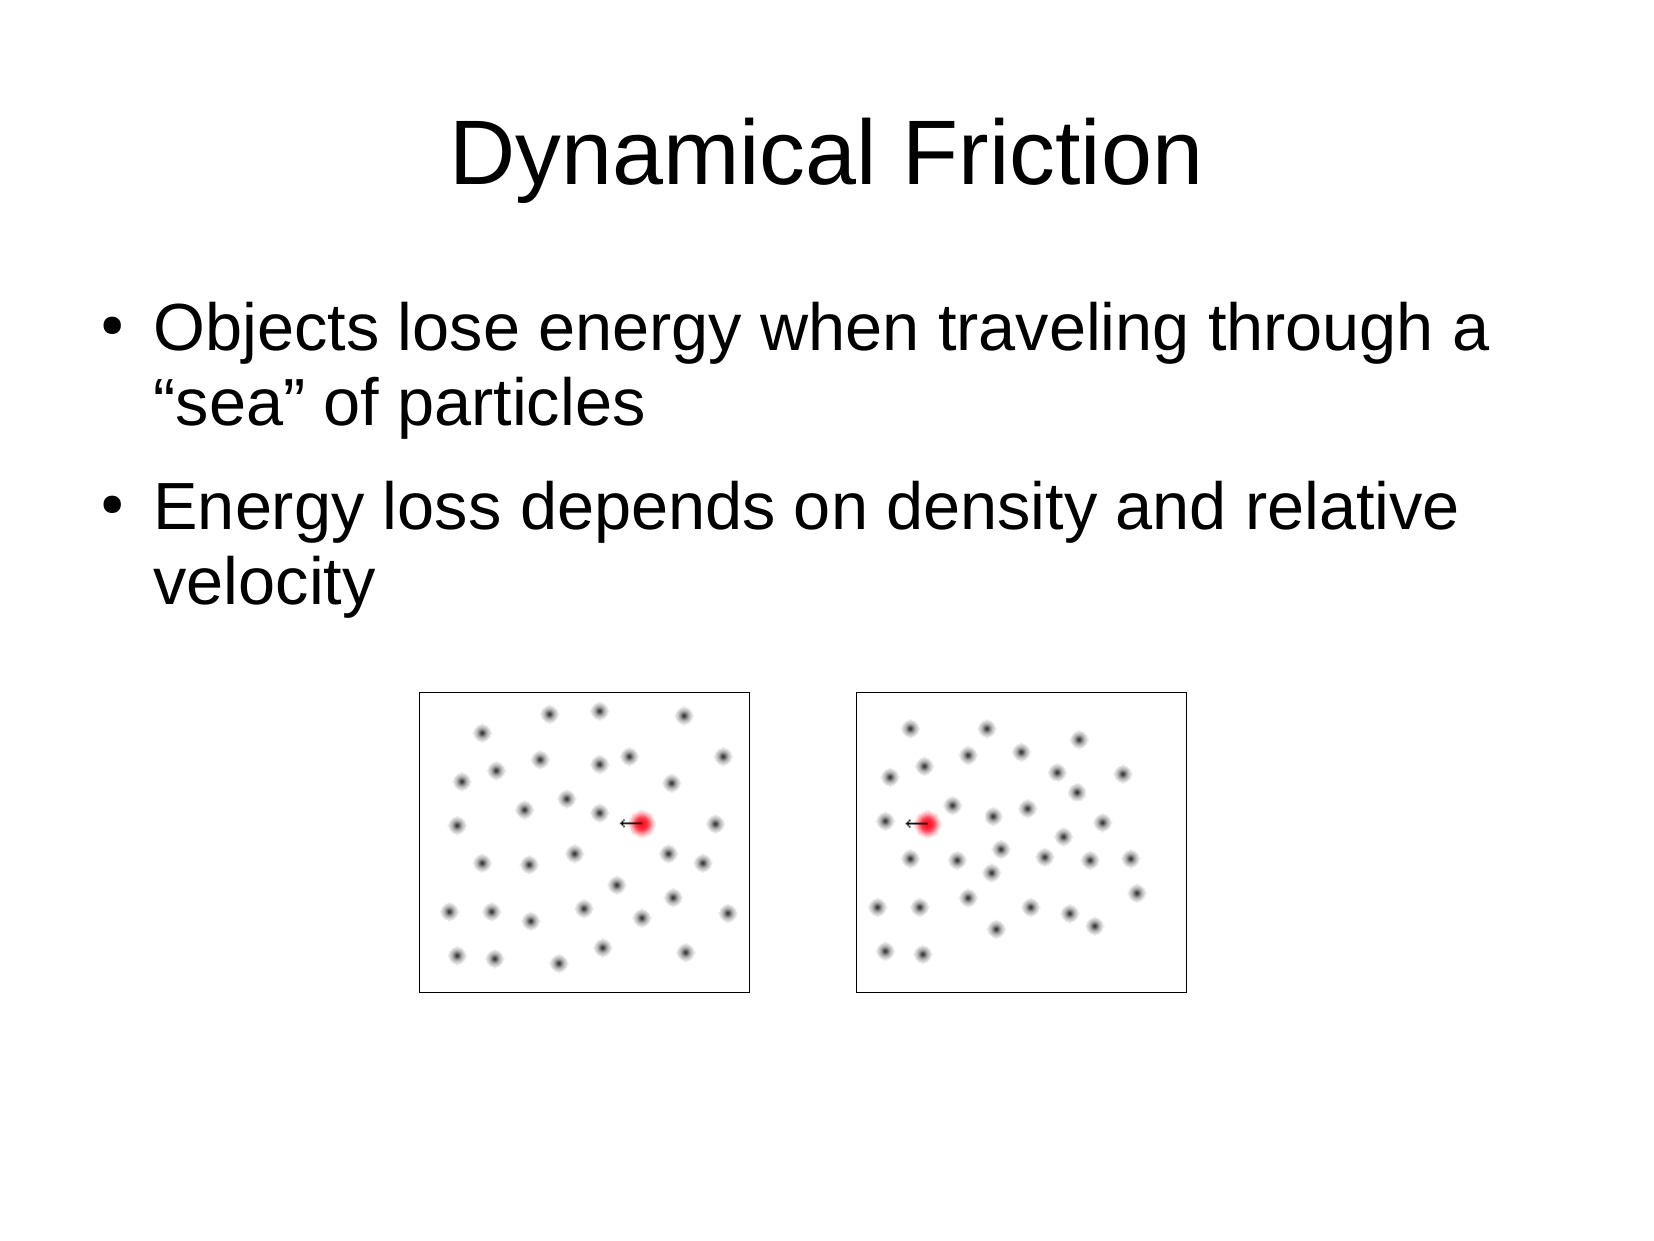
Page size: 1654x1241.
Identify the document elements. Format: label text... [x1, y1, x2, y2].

title Dynamical Friction [82, 49, 1571, 257]
picture [431, 699, 744, 978]
list Objects lose energy when traveling through a “sea” of particles Energy loss depends on density and relative velocity [82, 290, 1538, 1010]
picture [867, 715, 1153, 972]
